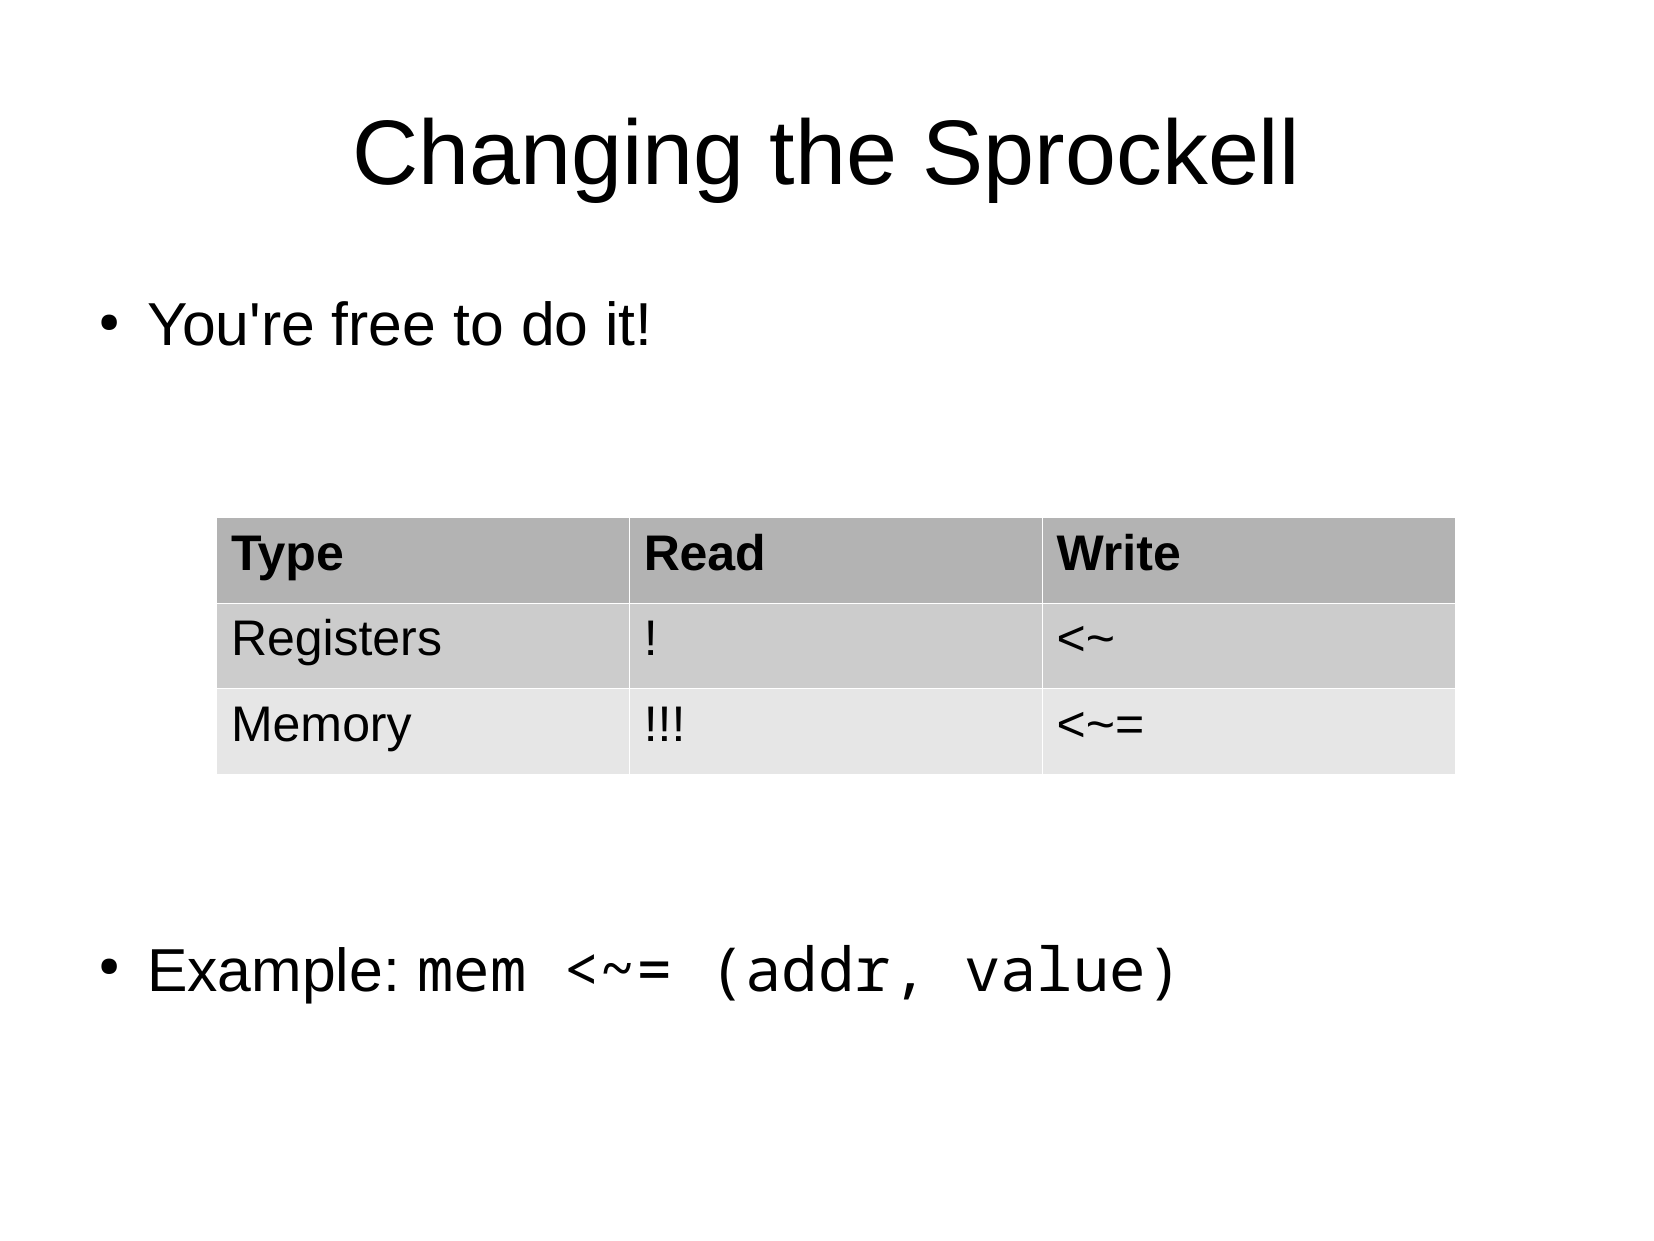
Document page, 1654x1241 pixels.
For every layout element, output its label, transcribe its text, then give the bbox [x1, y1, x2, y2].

list You're free to do it! Example: mem <~= (addr, value) [82, 290, 1571, 1010]
table_cell !!! [630, 689, 1042, 774]
table_header Type [217, 518, 629, 603]
table_cell <~= [1043, 689, 1455, 774]
title Changing the Sprockell [82, 49, 1571, 257]
table_header Read [630, 518, 1042, 603]
table_header Write [1043, 518, 1455, 603]
table_cell Memory [217, 689, 629, 774]
table_cell <~ [1043, 604, 1455, 688]
table_cell ! [630, 604, 1042, 688]
table_cell Registers [217, 604, 629, 688]
